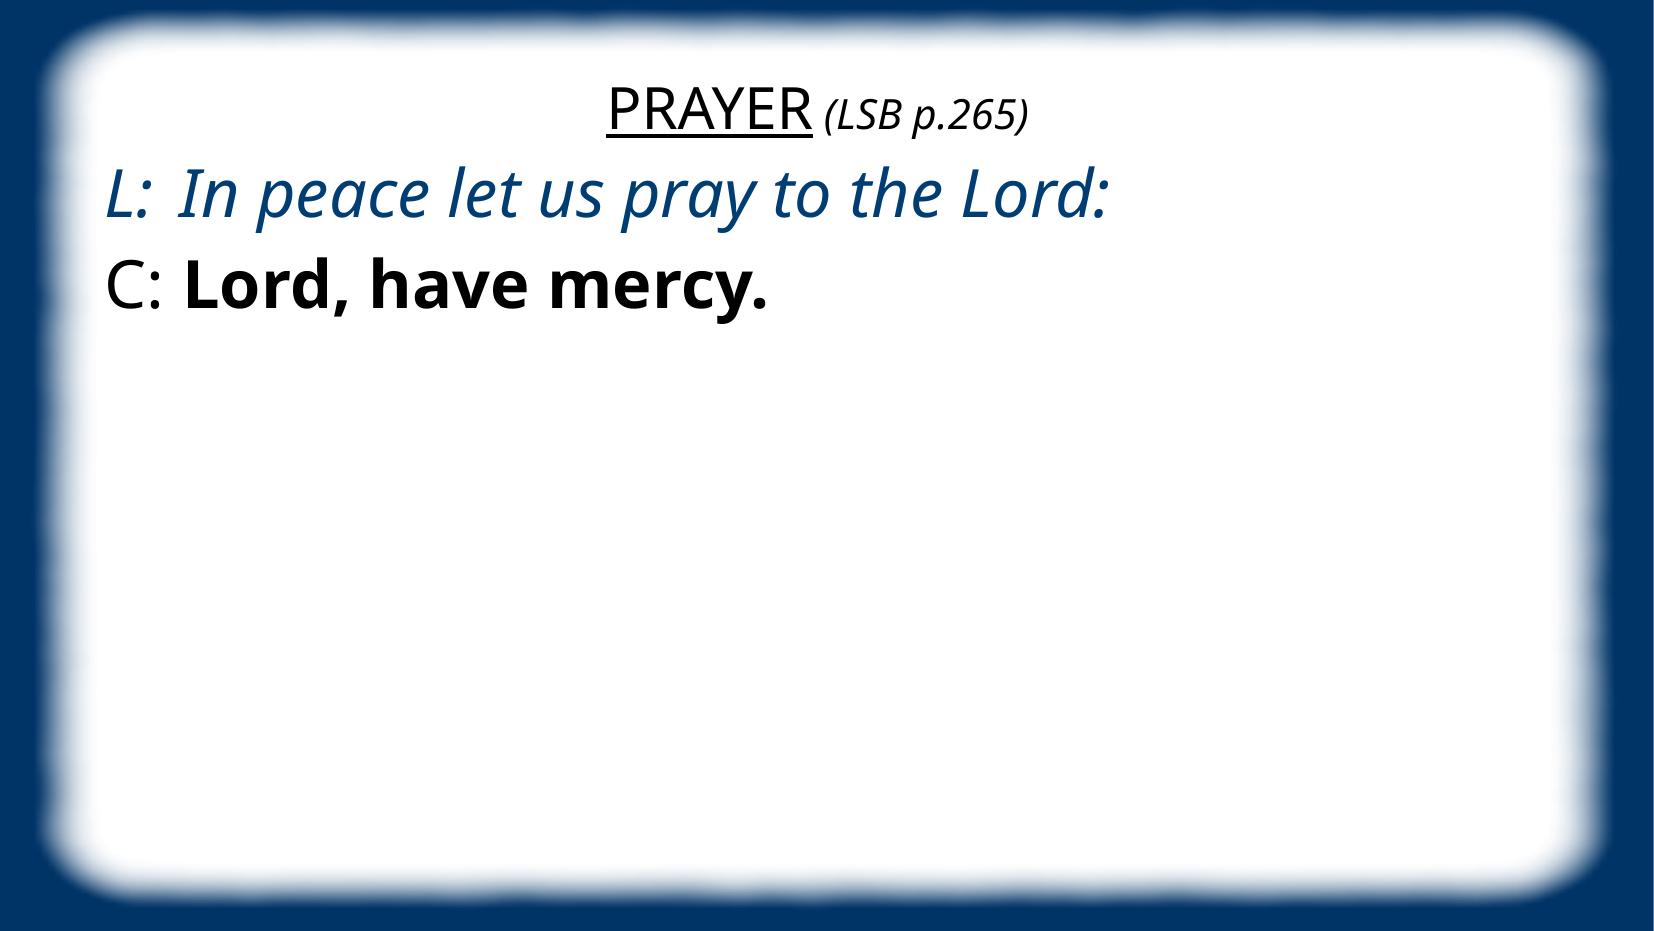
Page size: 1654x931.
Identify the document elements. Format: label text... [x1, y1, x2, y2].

text_box PRAYER (LSB p.265) L: In peace let us pray to the Lord: C: Lord, have mercy. [90, 60, 1546, 330]
picture [0, 0, 1654, 931]
